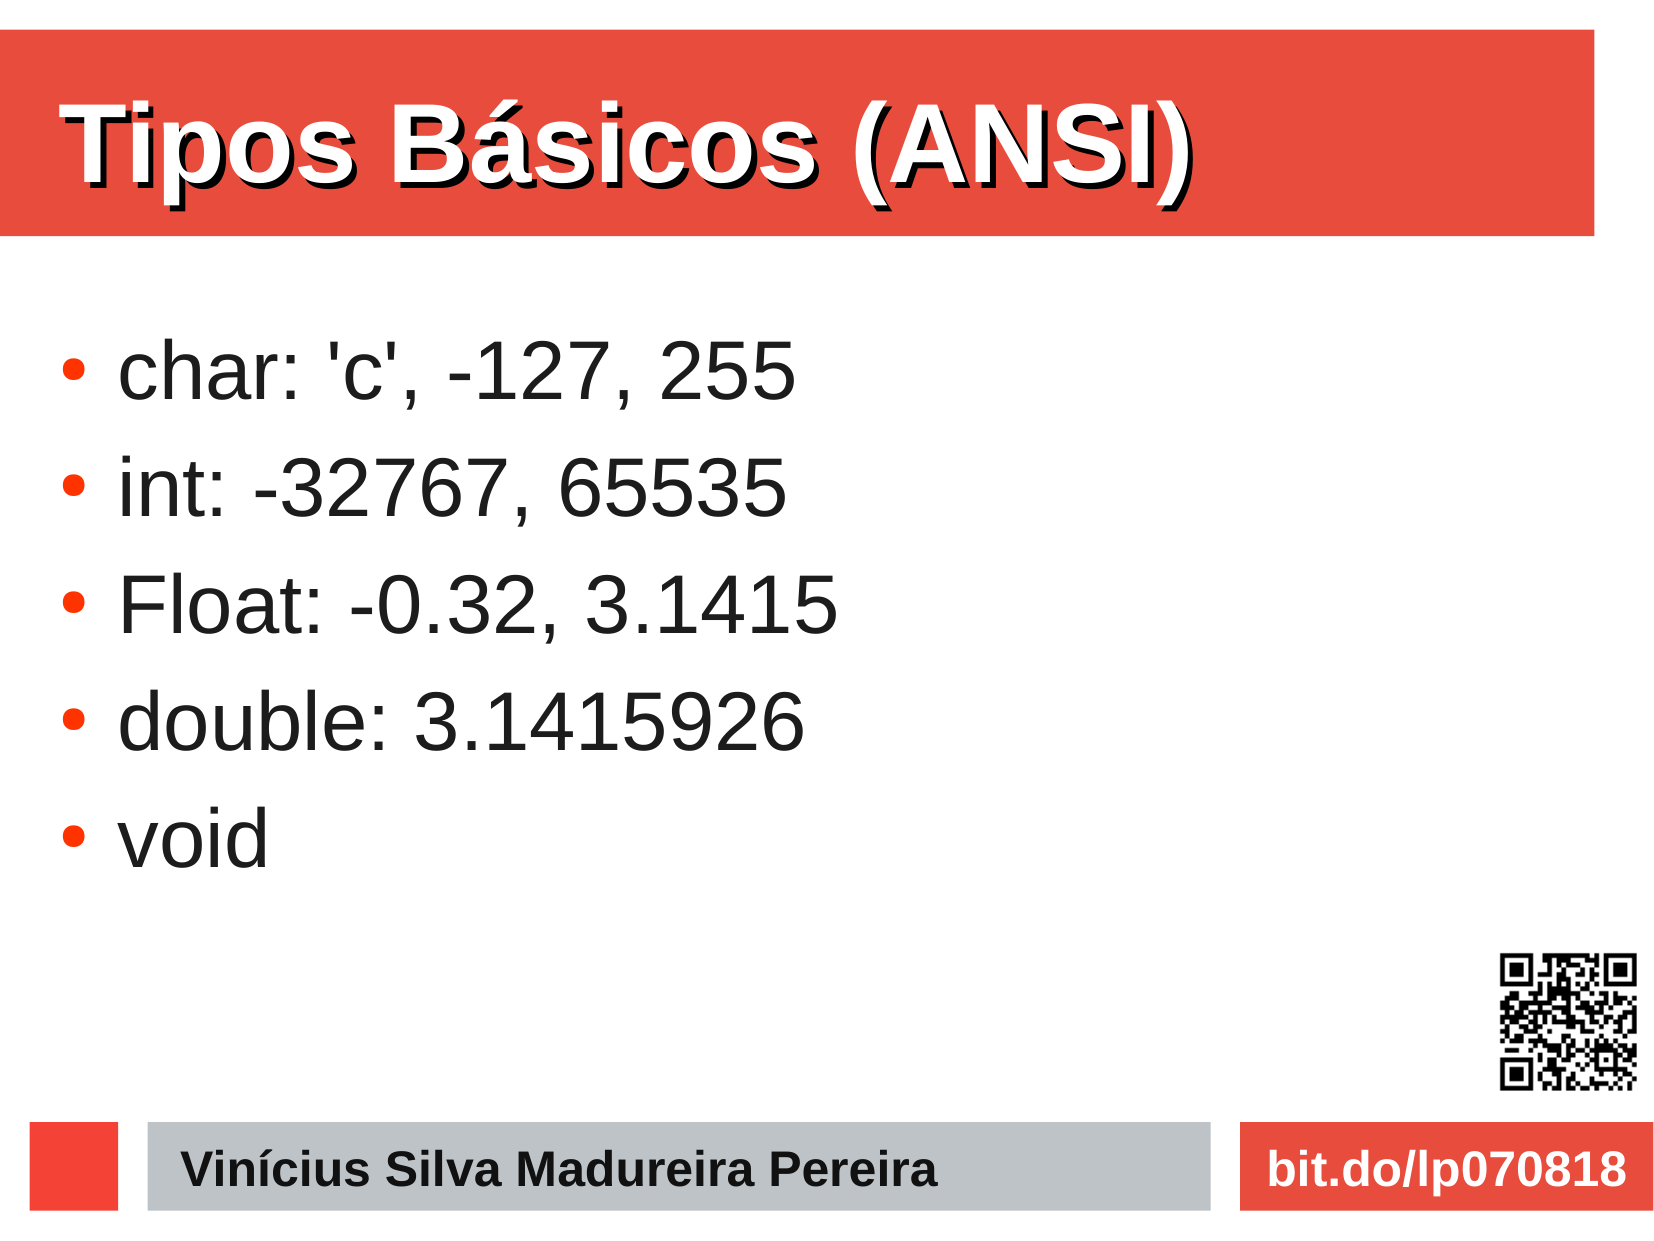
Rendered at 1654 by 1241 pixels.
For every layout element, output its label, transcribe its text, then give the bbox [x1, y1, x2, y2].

text_box bit.do/lp070818 [1228, 1133, 1654, 1205]
picture [1491, 944, 1648, 1102]
list char: 'c', -127, 255 int: -32767, 65535 Float: -0.32, 3.1415 double: 3.1415926 void [59, 324, 1565, 1093]
text_box Vinícius Silva Madureira Pereira [165, 1133, 1170, 1205]
title Tipos Básicos (ANSI) [59, 59, 1595, 207]
